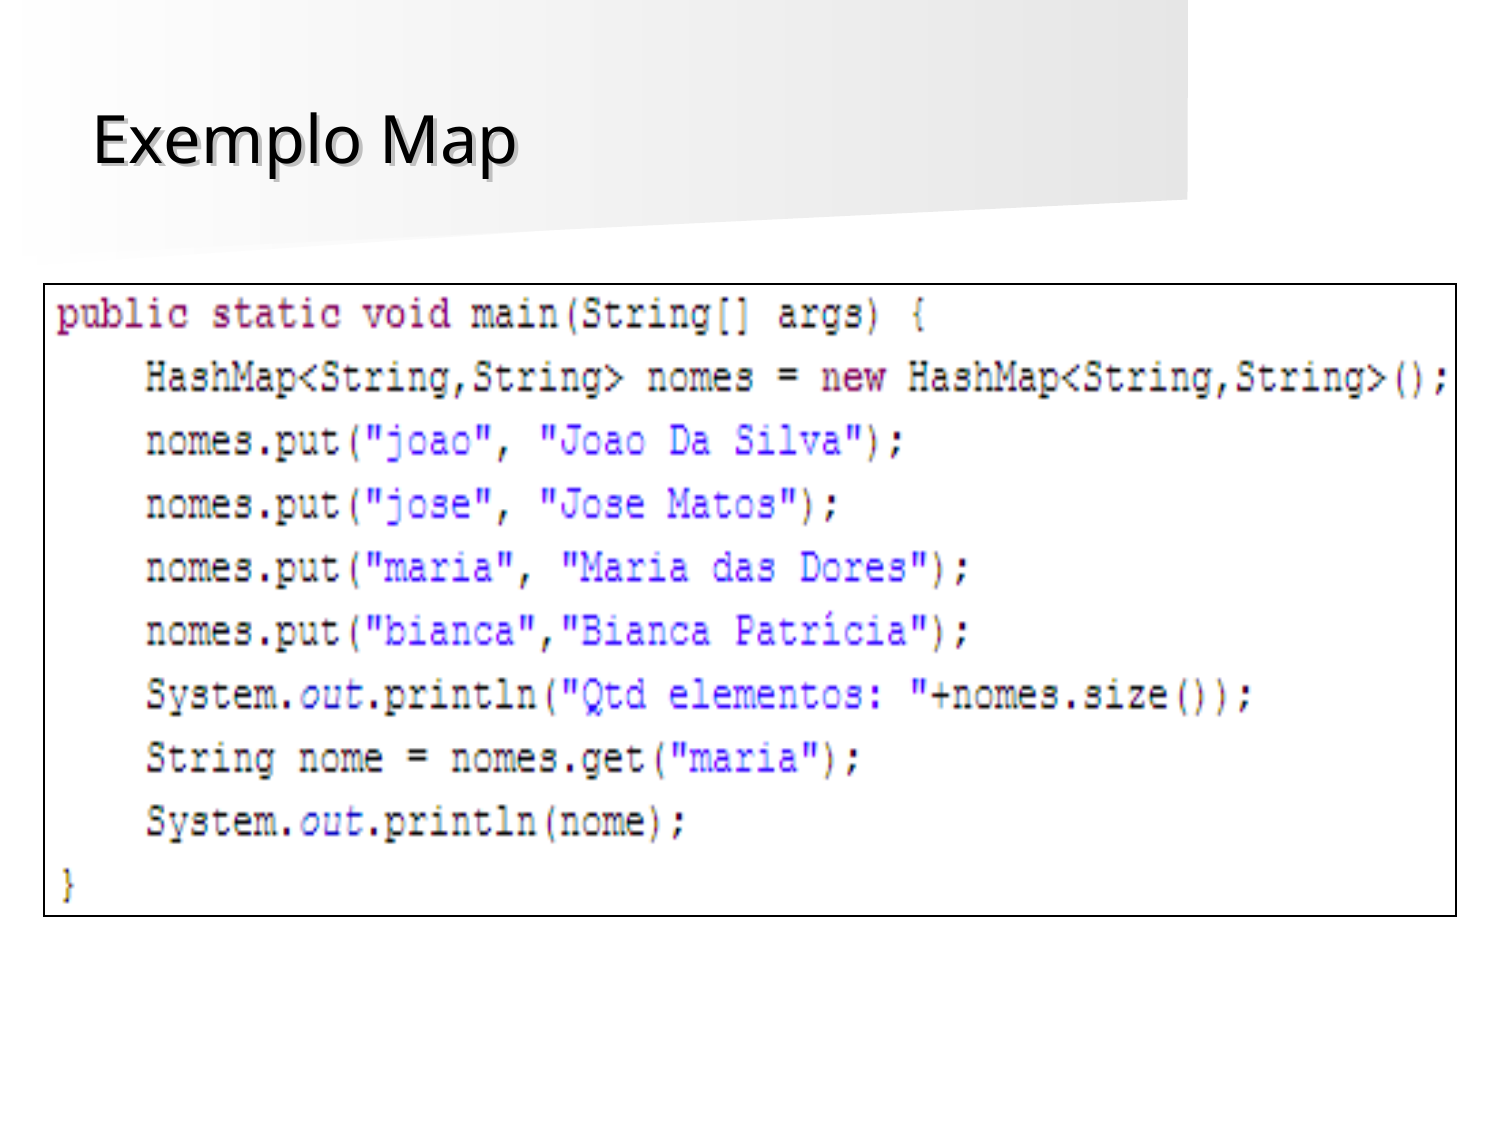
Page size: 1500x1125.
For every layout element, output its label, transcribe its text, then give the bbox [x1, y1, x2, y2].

picture [45, 285, 1456, 916]
title Exemplo Map [76, 42, 1427, 231]
